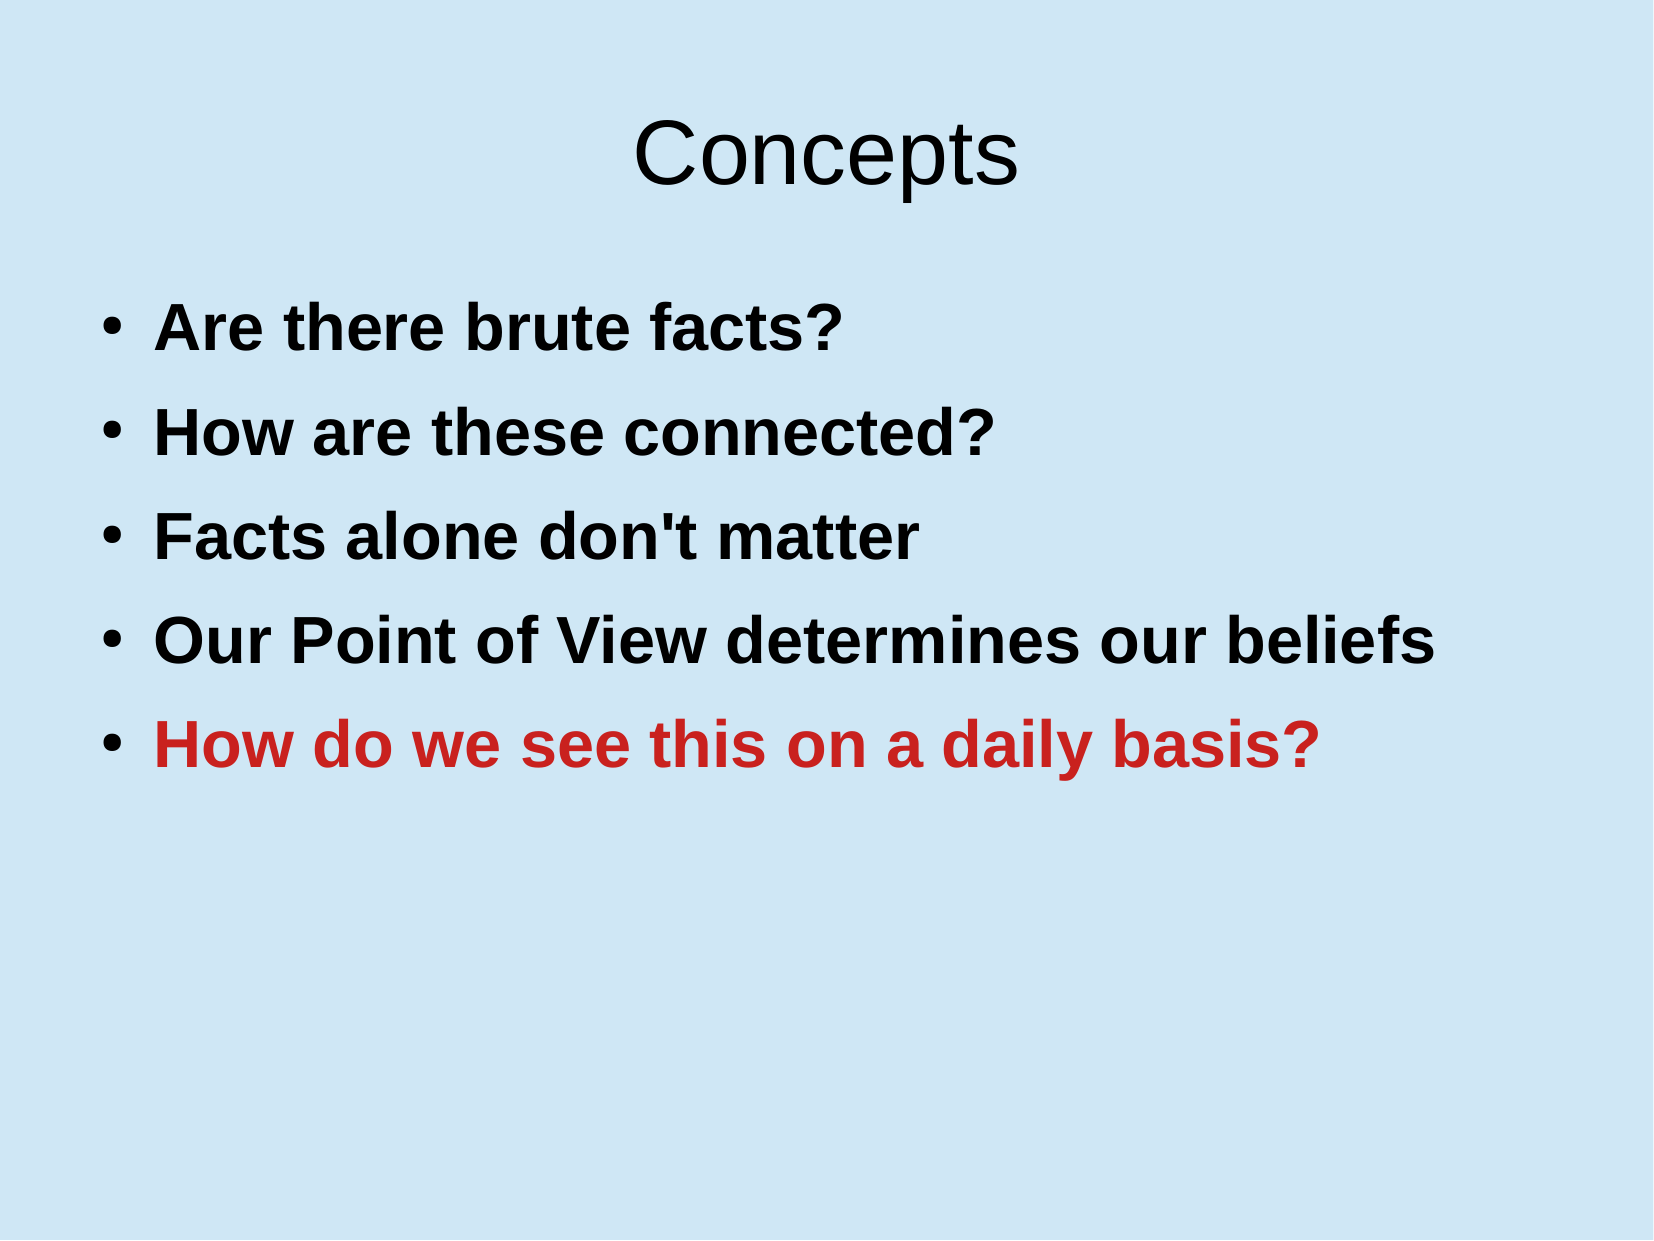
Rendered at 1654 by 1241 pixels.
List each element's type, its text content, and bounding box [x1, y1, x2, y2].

list Are there brute facts? How are these connected? Facts alone don't matter Our Point of View determines our beliefs How do we see this on a daily basis? [82, 290, 1571, 1010]
title Concepts [82, 49, 1571, 257]
